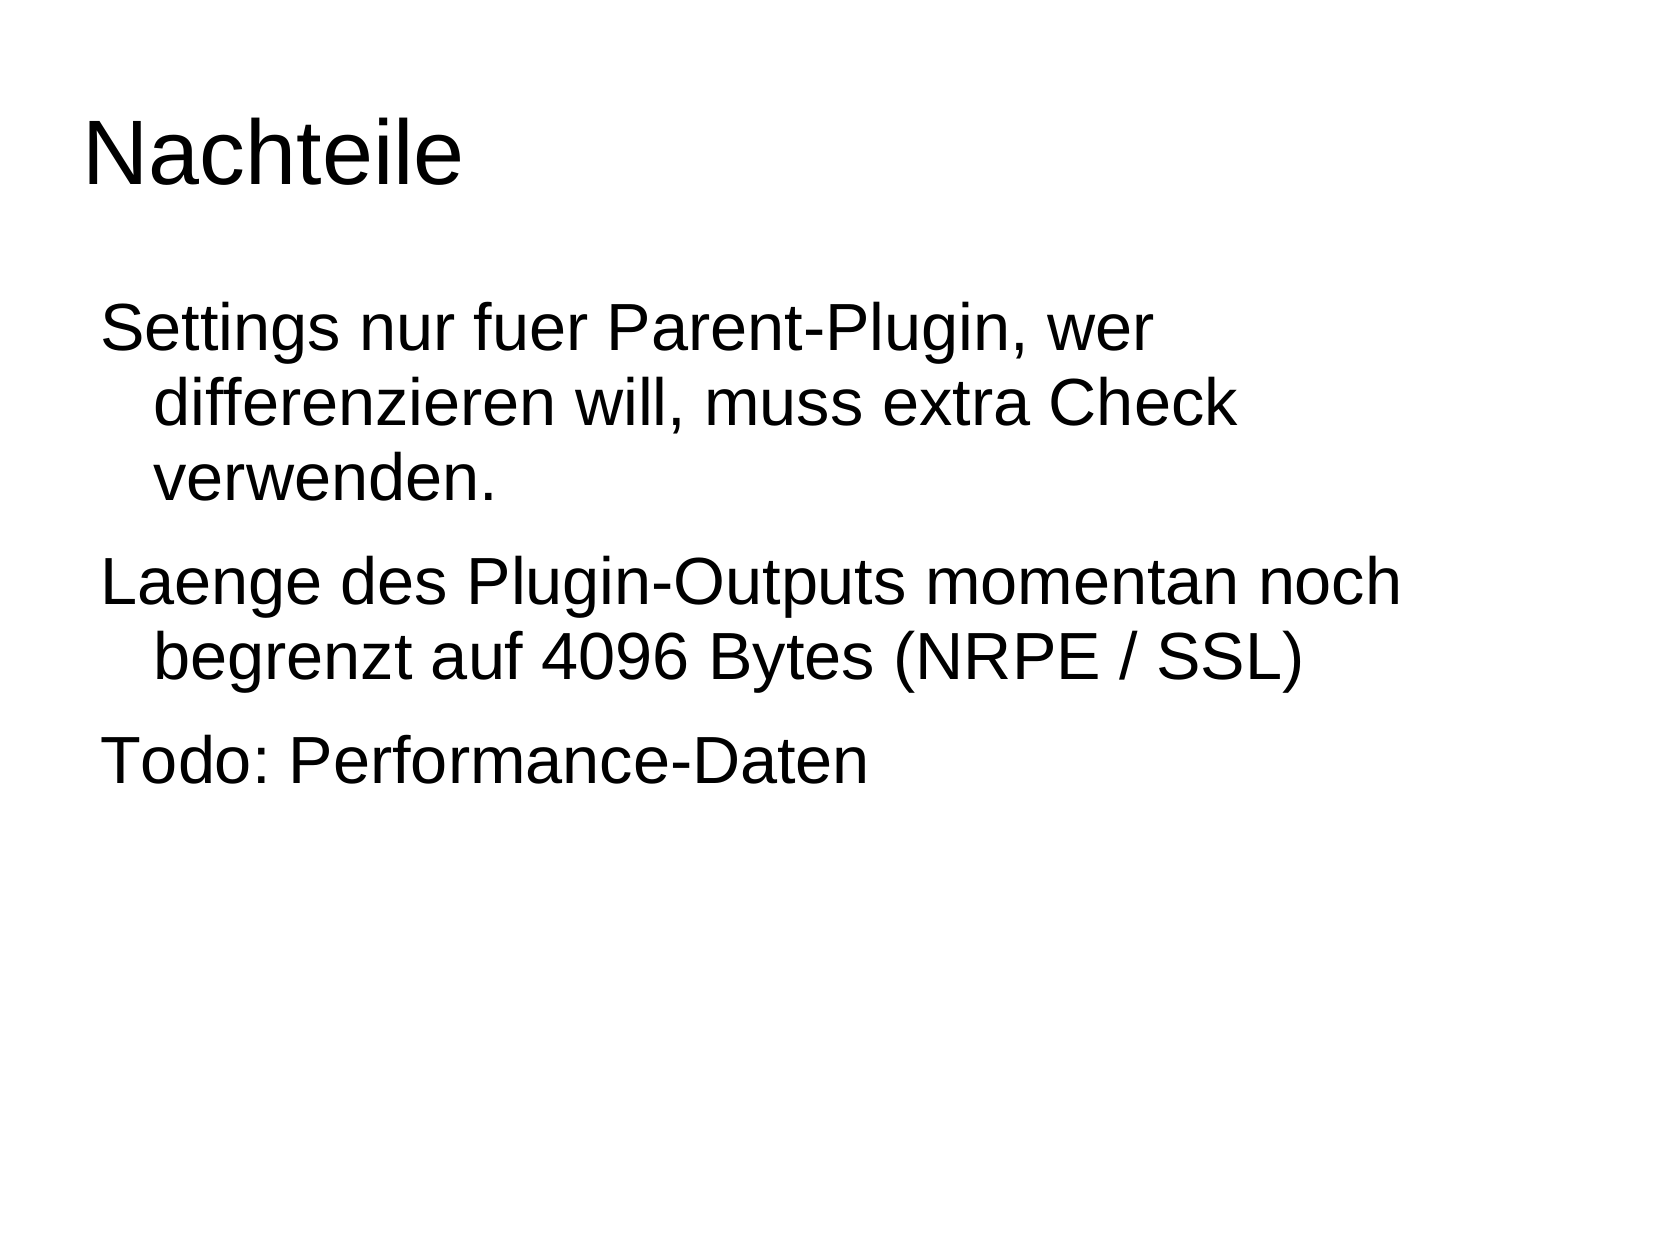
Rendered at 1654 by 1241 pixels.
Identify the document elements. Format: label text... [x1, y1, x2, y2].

list Settings nur fuer Parent-Plugin, wer differenzieren will, muss extra Check verwenden. Laenge des Plugin-Outputs momentan noch begrenzt auf 4096 Bytes (NRPE / SSL) Todo: Performance-Daten [82, 290, 1571, 1109]
title Nachteile [82, 49, 1571, 257]
